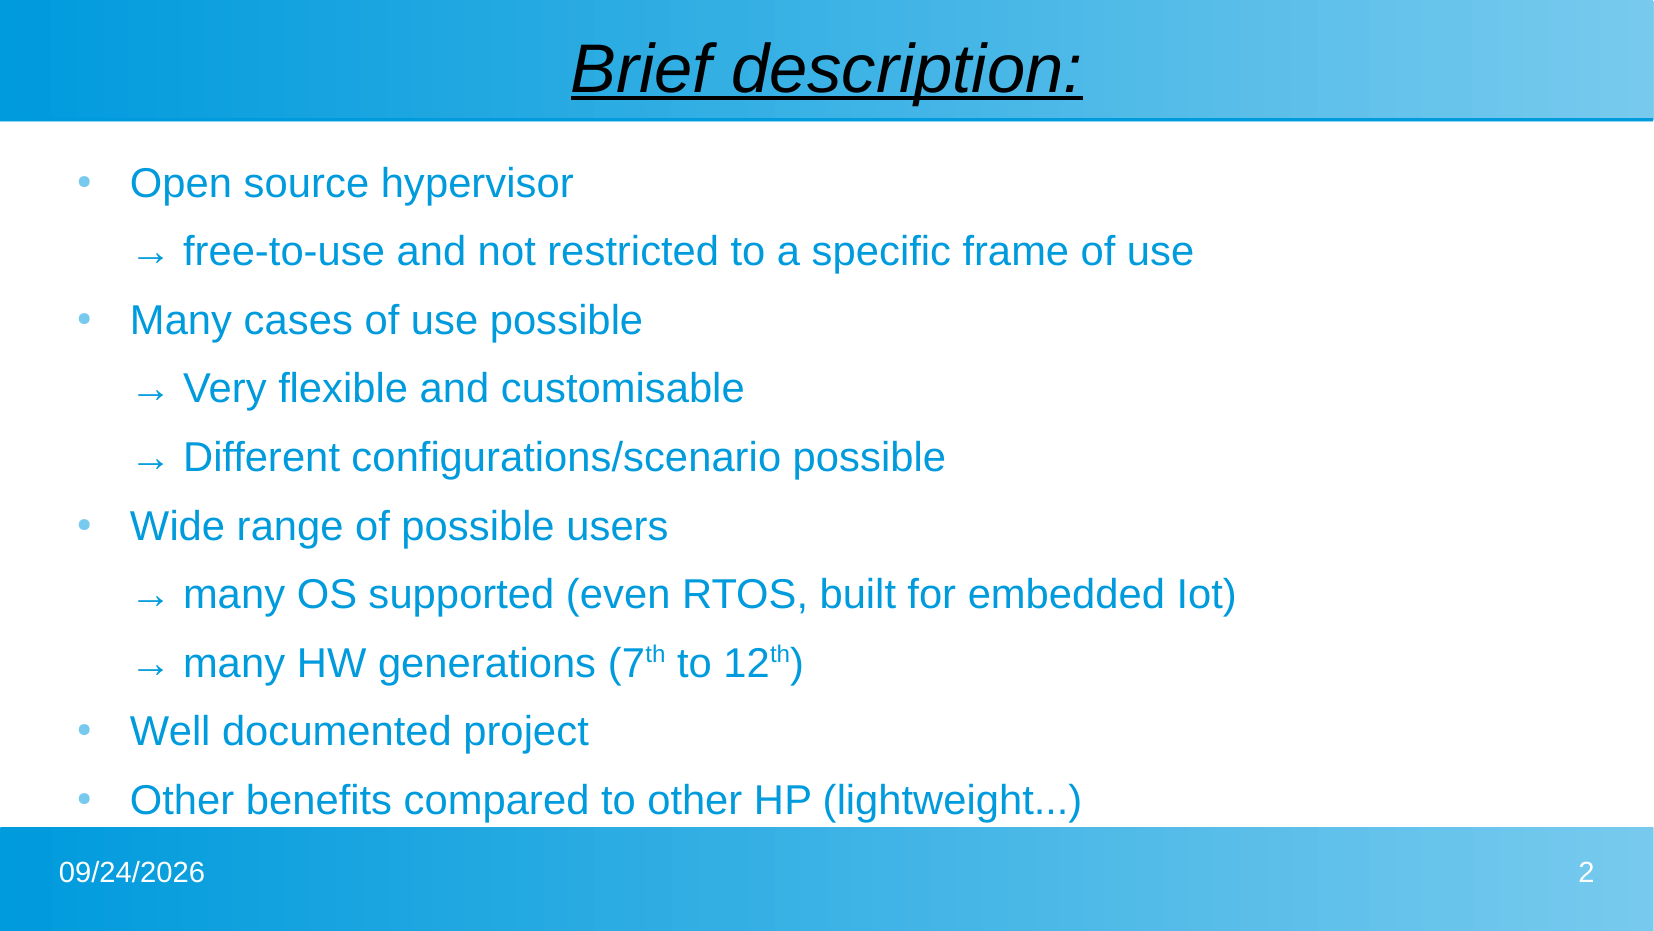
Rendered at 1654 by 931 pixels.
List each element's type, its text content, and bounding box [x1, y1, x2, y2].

title Brief description: [59, 29, 1595, 108]
list Open source hypervisor → free-to-use and not restricted to a specific frame of use Many cases of use possible → Very flexible and customisable → Different configurations/scenario possible Wide range of possible users → many OS supported (even RTOS, built for embedded Iot) → many HW generations (7th to 12th) Well documented project Other benefits compared to other HP (lightweight...) [59, 159, 1595, 788]
